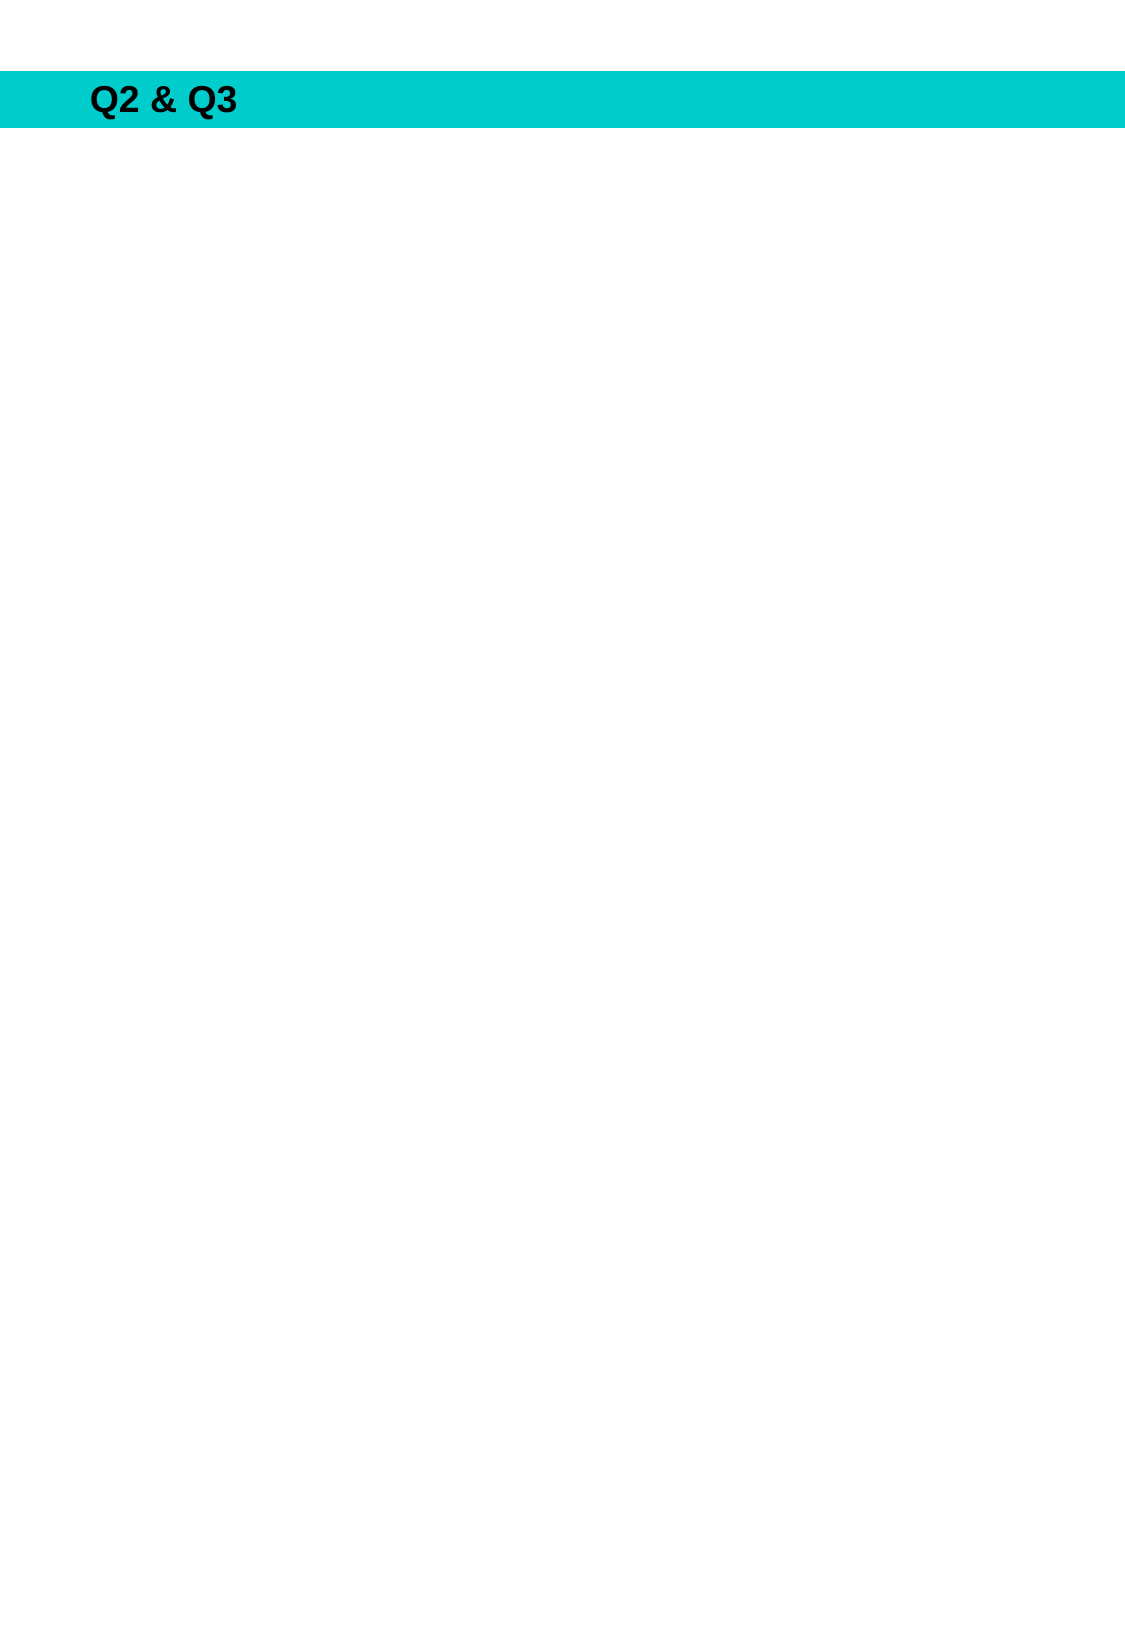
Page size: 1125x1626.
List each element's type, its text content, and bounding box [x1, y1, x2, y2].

text_box Q2 & Q3 [0, 71, 1125, 128]
